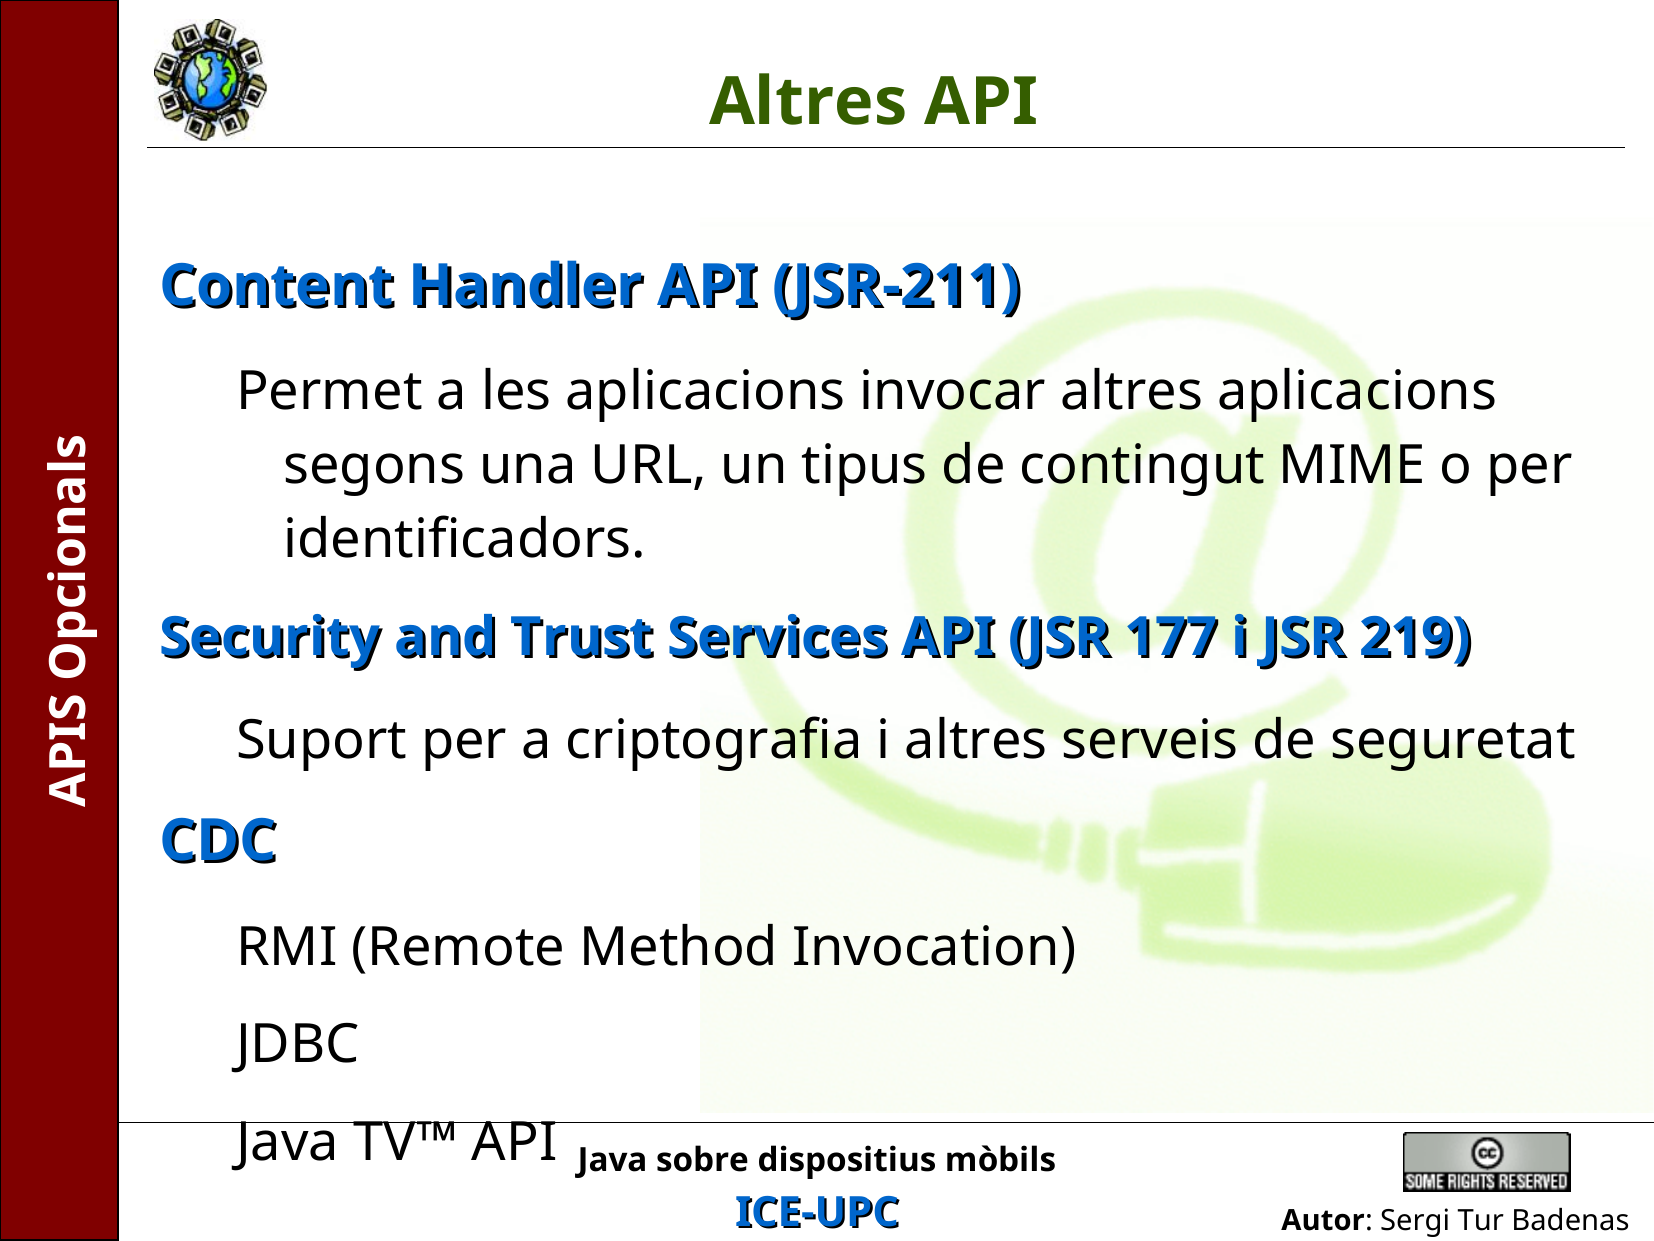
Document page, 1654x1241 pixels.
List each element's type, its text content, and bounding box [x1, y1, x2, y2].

picture [1403, 1132, 1571, 1192]
list Content Handler API (JSR-211) Permet a les aplicacions invocar altres aplicacions segons una URL, un tipus de contingut MIME o per identificadors. Security and Trust Services API (JSR 177 i JSR 219) Suport per a criptografia i altres serveis de seguretat CDC RMI (Remote Method Invocation) JDBC Java TV™ API [141, 242, 1630, 1078]
picture [700, 217, 1654, 1113]
picture [154, 19, 268, 56]
title Altres API [129, 56, 1619, 141]
